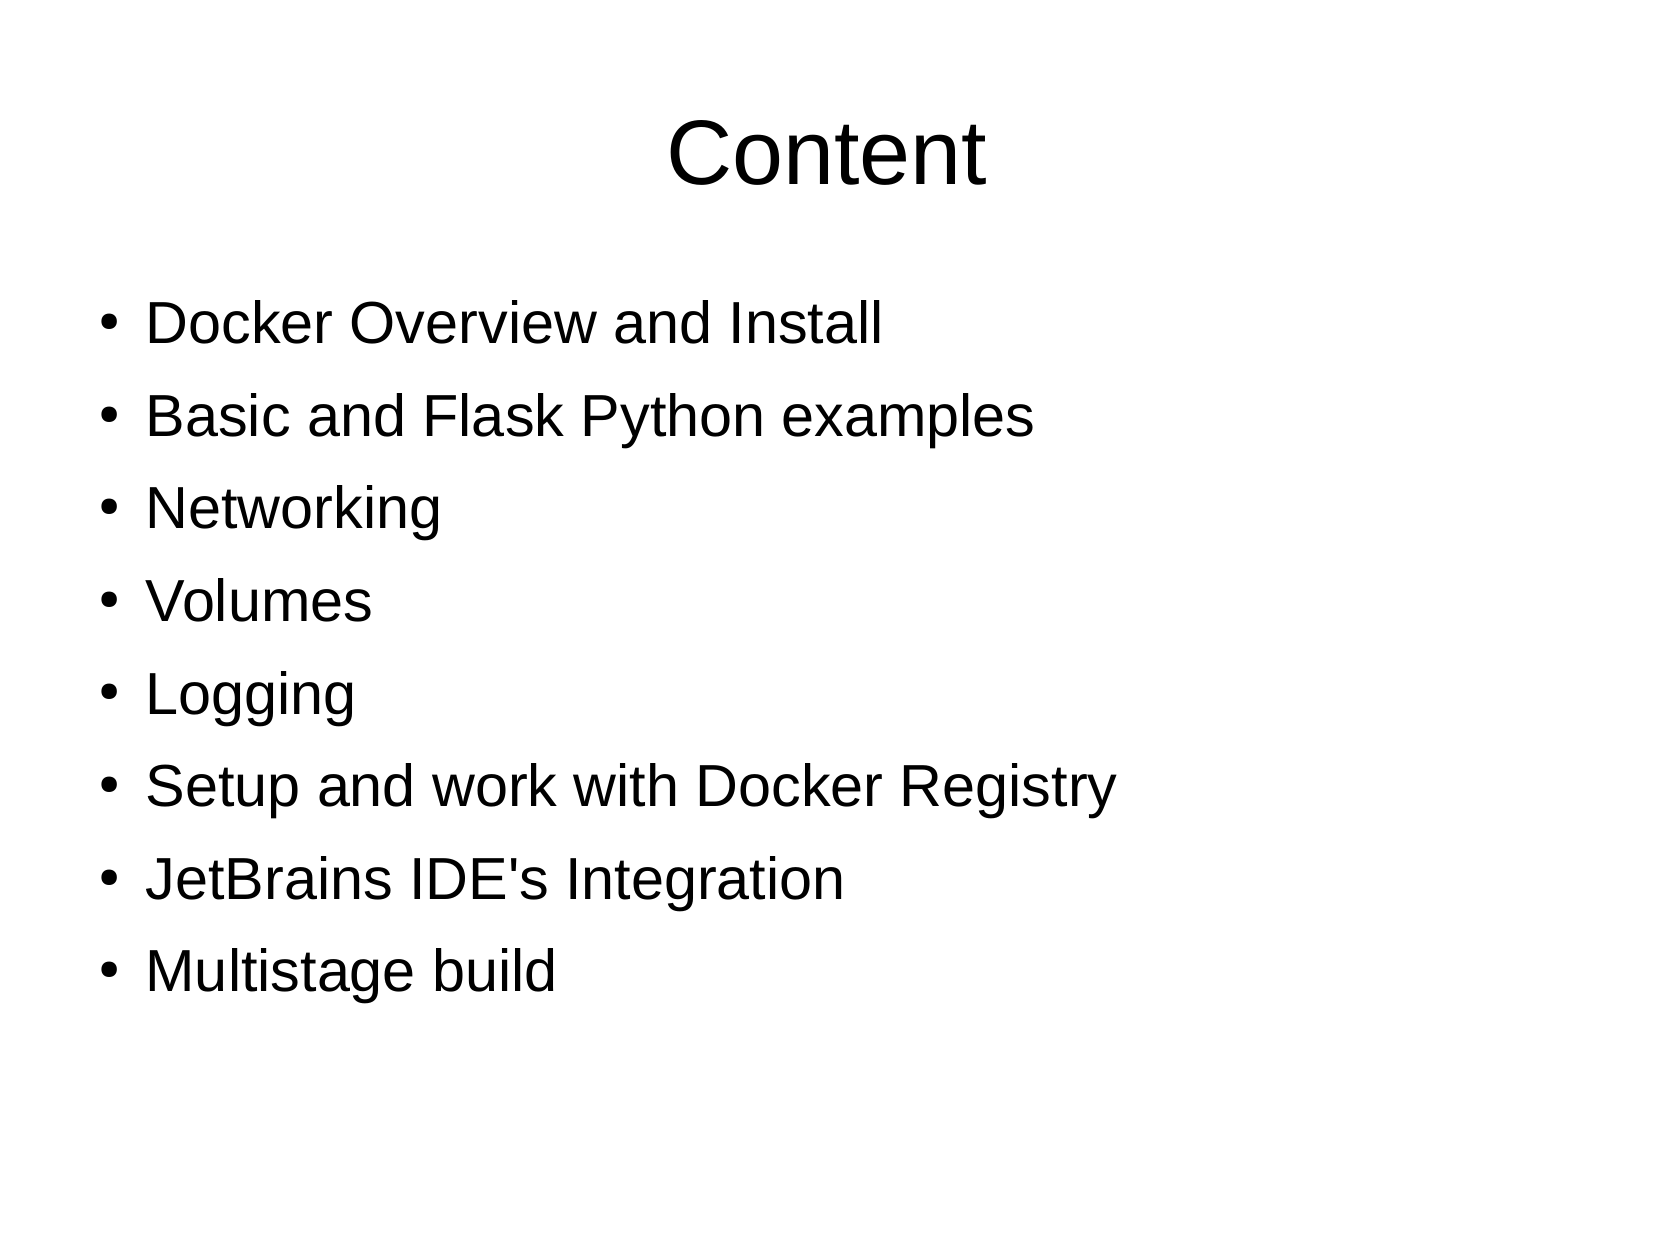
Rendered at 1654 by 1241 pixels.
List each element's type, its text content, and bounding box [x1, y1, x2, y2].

list Docker Overview and Install Basic and Flask Python examples Networking Volumes Logging Setup and work with Docker Registry JetBrains IDE's Integration Multistage build [82, 290, 1571, 1010]
title Content [82, 49, 1571, 257]
